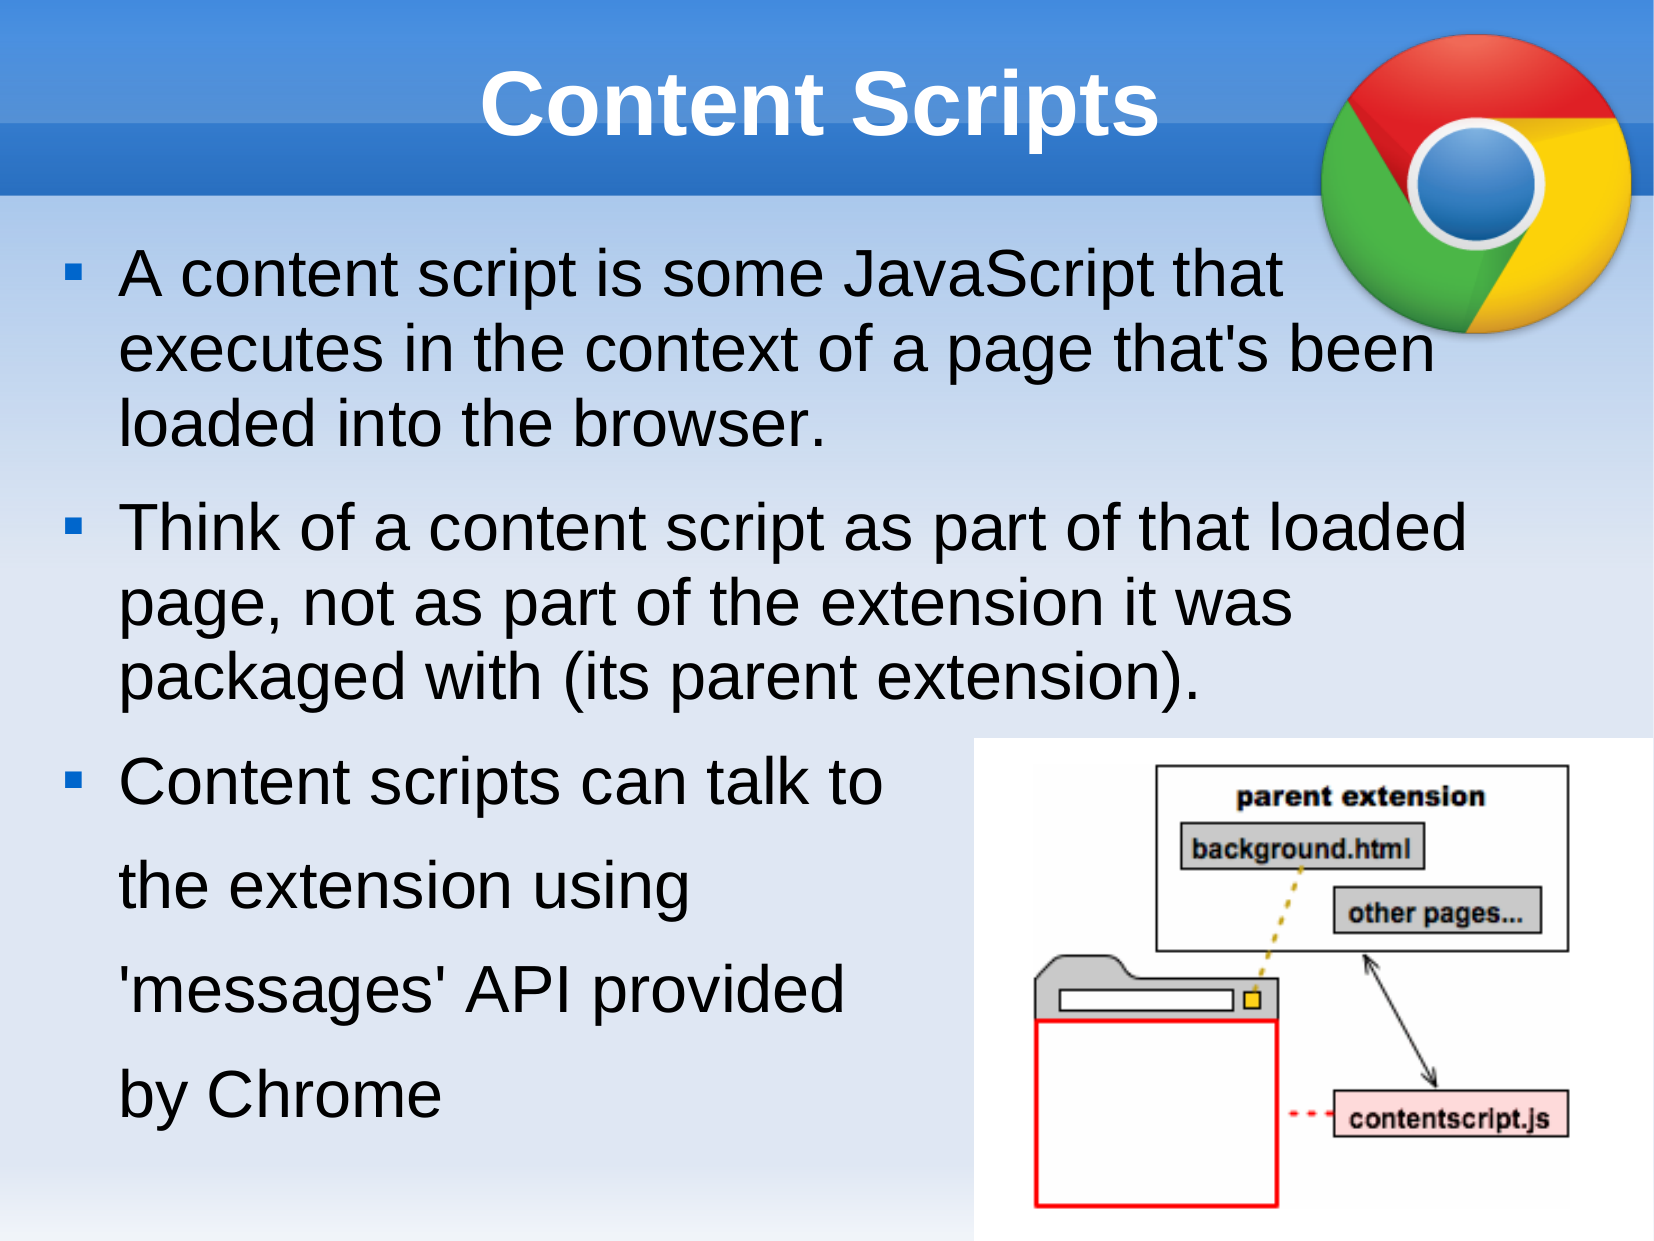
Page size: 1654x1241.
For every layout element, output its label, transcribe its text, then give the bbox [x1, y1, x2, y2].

title Content Scripts [76, 0, 1565, 208]
list A content script is some JavaScript that executes in the context of a page that's been loaded into the browser. Think of a content script as part of that loaded page, not as part of the extension it was packaged with (its parent extension). Content scripts can talk to the extension using 'messages' API provided by Chrome [47, 236, 1536, 1182]
picture [0, 0, 1654, 1241]
